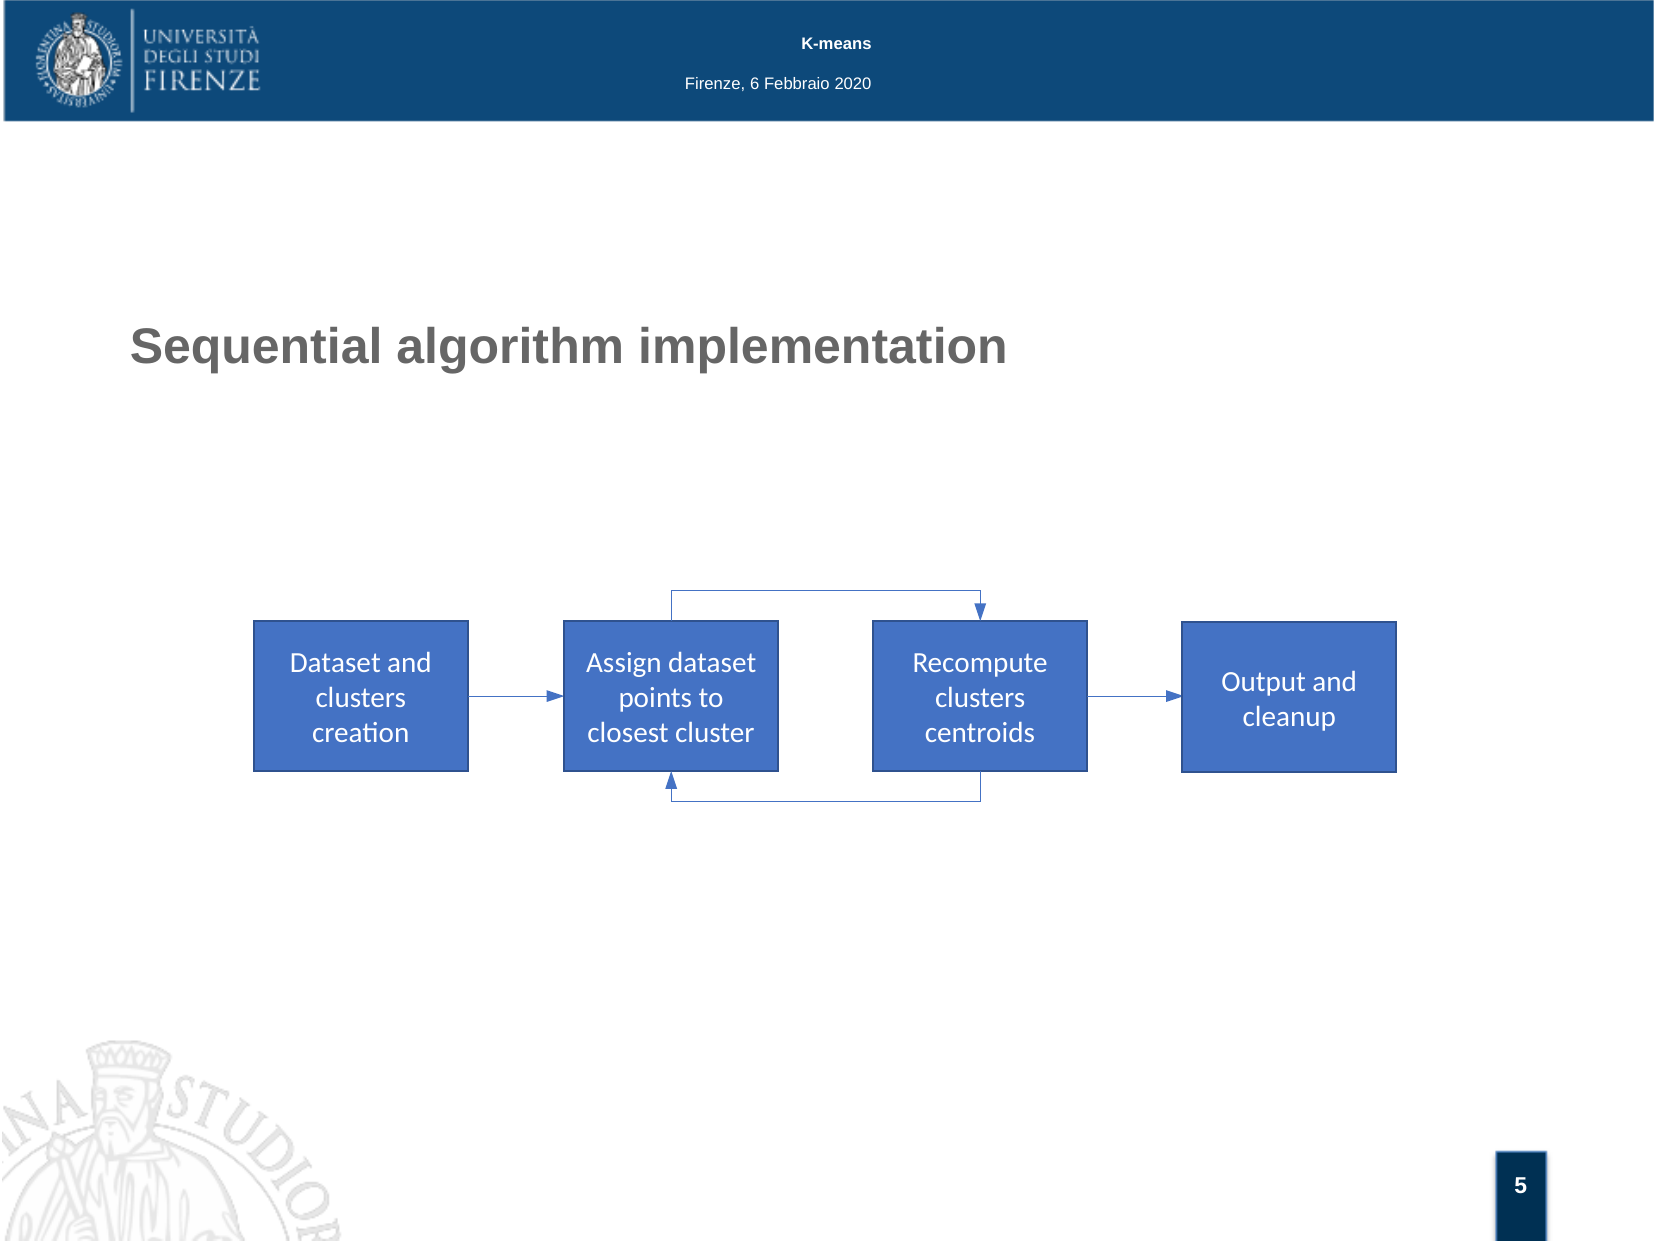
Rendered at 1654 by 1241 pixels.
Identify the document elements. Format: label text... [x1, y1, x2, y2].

text_box Sequential algorithm implementation [129, 268, 1028, 389]
picture [2, 0, 1654, 1241]
text_box Recompute clusters centroids [873, 621, 1087, 771]
text_box K-means Firenze, 6 Febbraio 2020 [685, 24, 1548, 102]
text_box 5 [1505, 1160, 1536, 1208]
text_box Assign dataset points to closest cluster [564, 621, 778, 771]
text_box Output and cleanup [1182, 622, 1396, 772]
text_box Dataset and clusters creation [254, 621, 468, 771]
